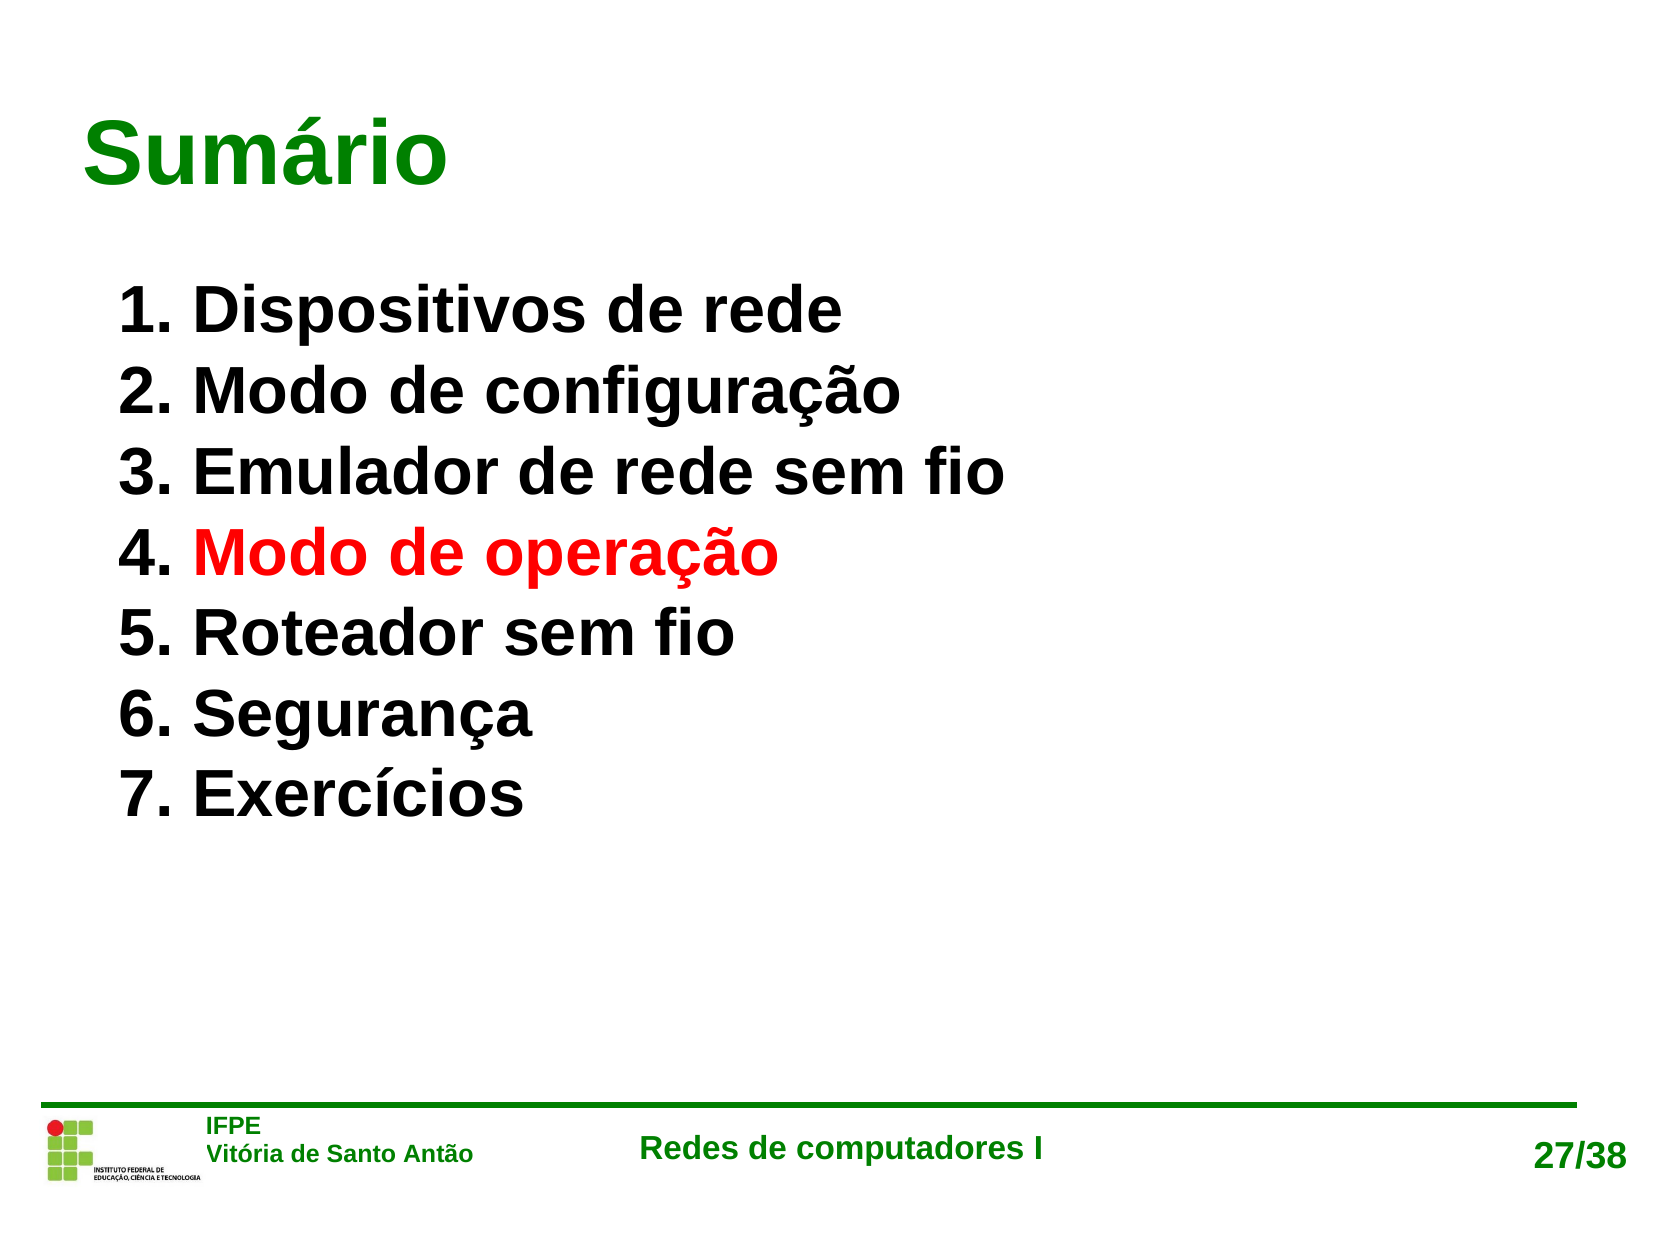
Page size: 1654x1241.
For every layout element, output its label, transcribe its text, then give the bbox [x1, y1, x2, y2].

picture [39, 1111, 207, 1191]
title Sumário [82, 49, 1571, 257]
list Dispositivos de rede Modo de configuração Emulador de rede sem fio Modo de operação Roteador sem fio Segurança Exercícios [82, 272, 1571, 1091]
